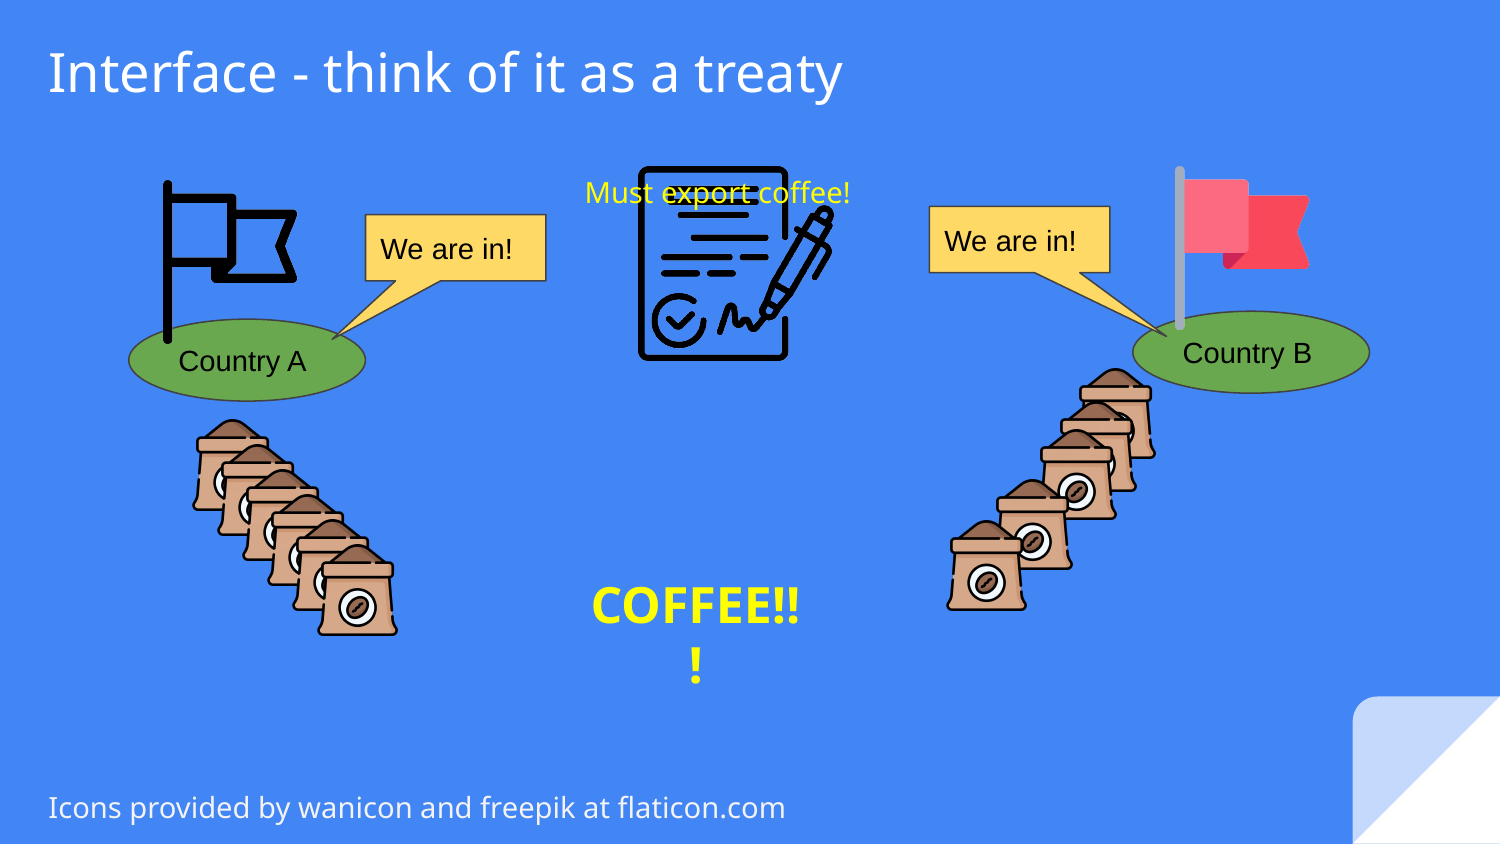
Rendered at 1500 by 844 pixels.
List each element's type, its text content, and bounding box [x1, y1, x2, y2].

picture [148, 180, 312, 344]
title Interface - think of it as a treaty [33, 36, 1452, 119]
text_box We are in! [332, 214, 546, 340]
picture [187, 419, 403, 636]
text_box COFFEE!!! [569, 558, 822, 625]
picture [1160, 166, 1324, 330]
text_box Country B [1132, 319, 1370, 394]
text_box Country A [128, 325, 366, 402]
text_box Icons provided by wanicon and freepik at flaticon.com [33, 774, 862, 828]
picture [941, 368, 1161, 611]
text_box Must export coffee! [556, 158, 879, 249]
picture [638, 249, 834, 361]
text_box We are in! [929, 206, 1167, 337]
